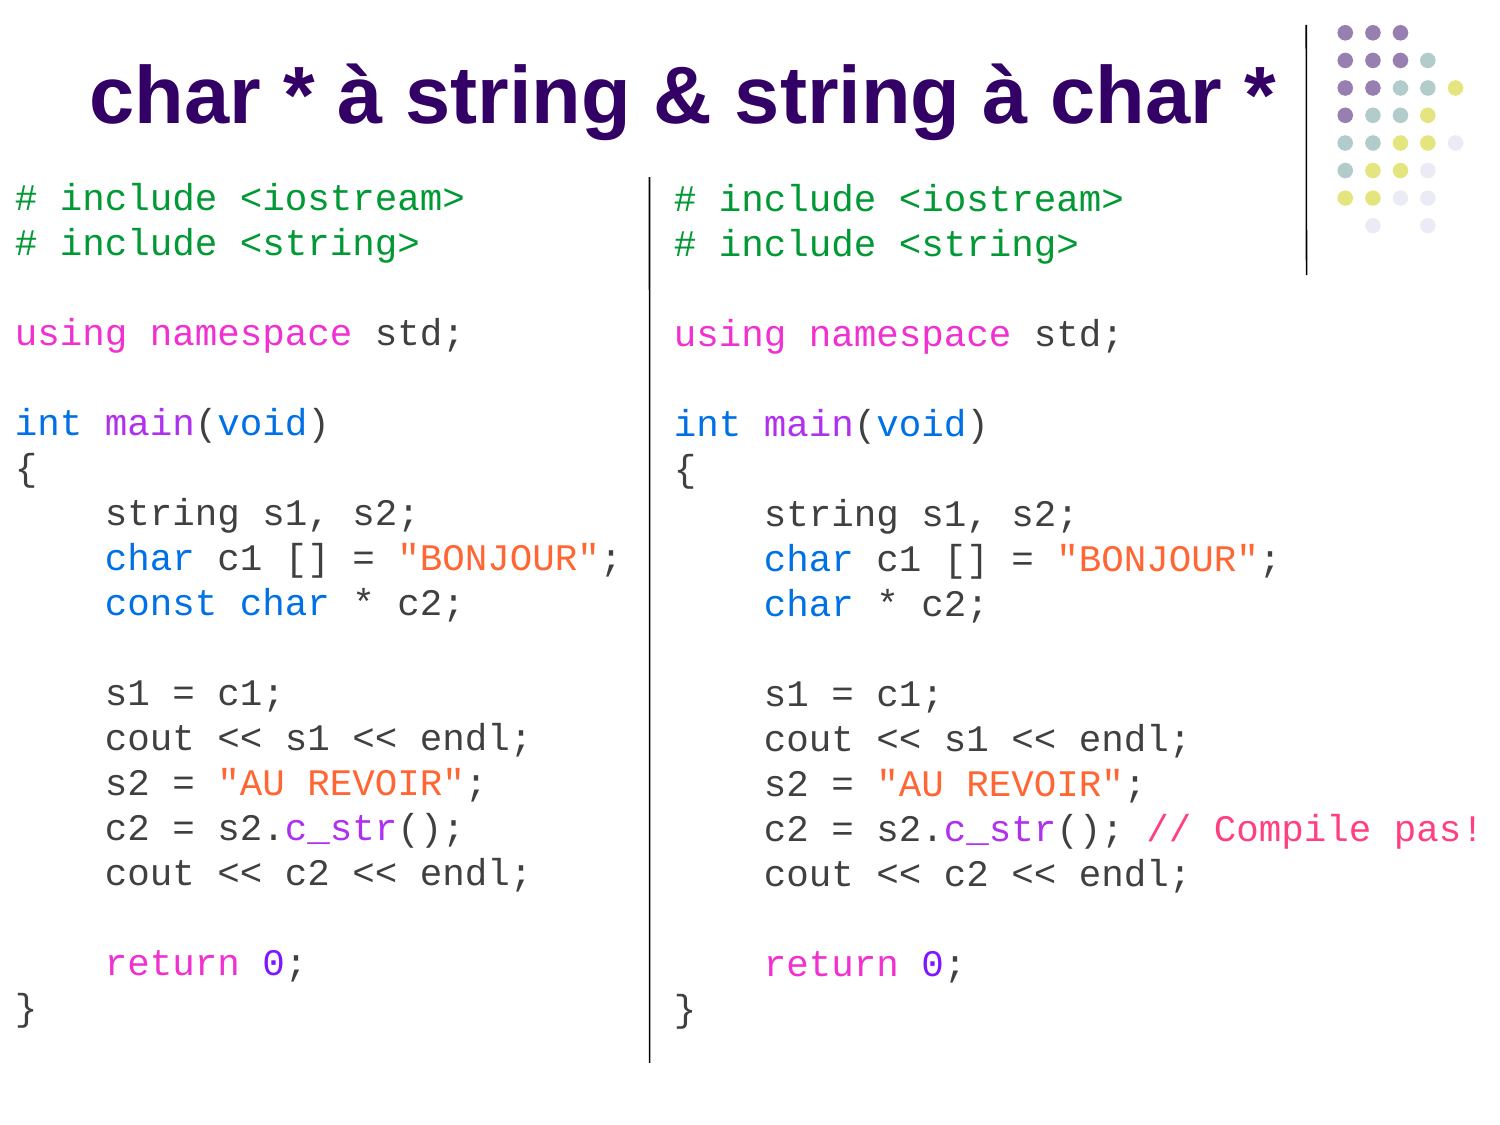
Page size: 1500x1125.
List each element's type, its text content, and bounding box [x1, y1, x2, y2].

list [651, 282, 658, 1001]
title char * à string & string à char * [74, 16, 1308, 148]
text_box # include <iostream> # include <string> using namespace std; int main(void) { string s1, s2; char c1 [] = "BONJOUR"; const char * c2; s1 = c1; cout << s1 << endl; s2 = "AU REVOIR"; c2 = s2.c_str(); cout << c2 << endl; return 0; } [0, 165, 650, 1123]
text_box # include <iostream> # include <string> using namespace std; int main(void) { string s1, s2; char c1 [] = "BONJOUR"; char * c2; s1 = c1; cout << s1 << endl; s2 = "AU REVOIR"; c2 = s2.c_str(); // Compile pas! cout << c2 << endl; return 0; } [658, 166, 1500, 1111]
